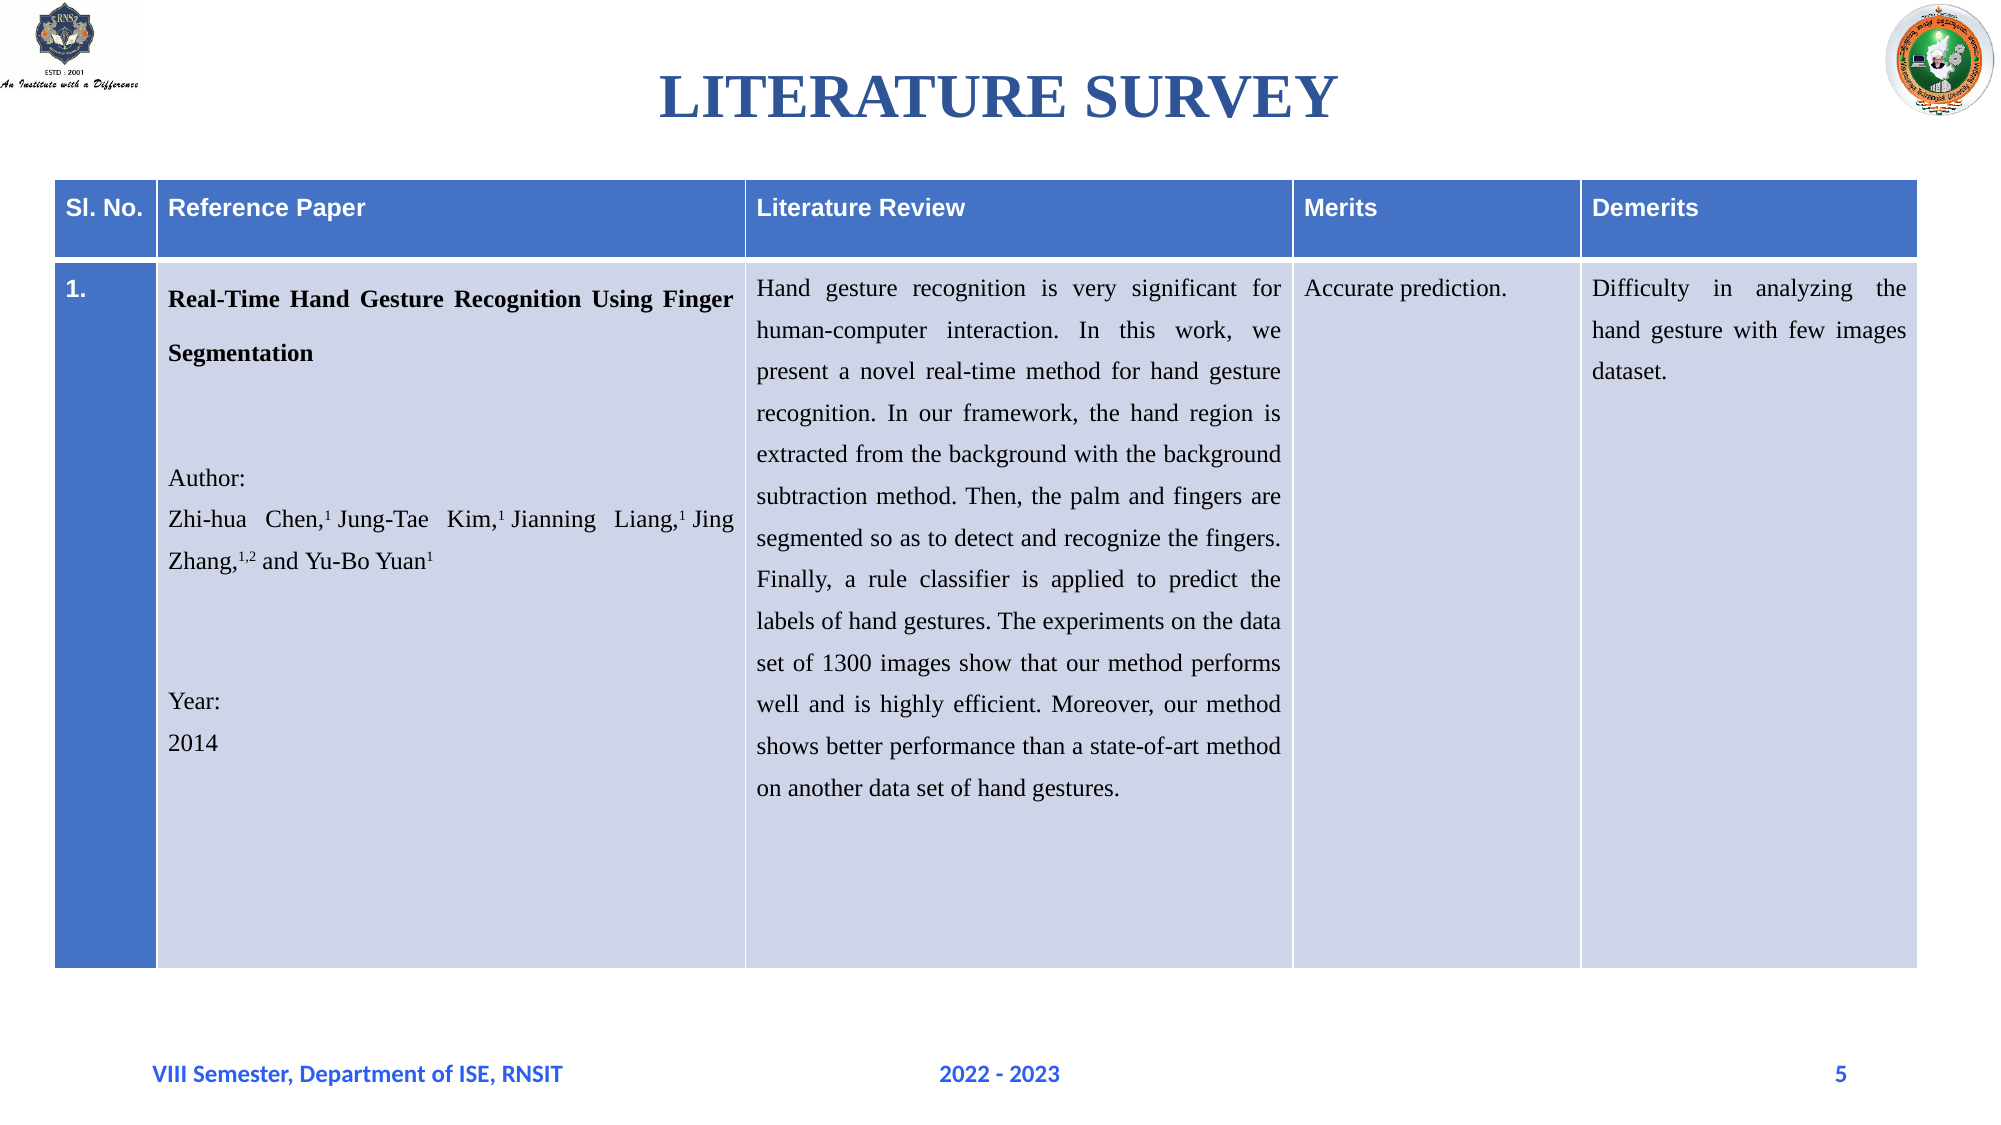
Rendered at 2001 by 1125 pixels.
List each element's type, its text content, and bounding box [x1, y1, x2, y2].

table_cell Hand gesture recognition is very significant for human-computer interaction. In this work, we present a novel real-time method for hand gesture recognition. In our framework, the hand region is extracted from the background with the background subtraction method. Then, the palm and fingers are segmented so as to detect and recognize the fingers. Finally, a rule classifier is applied to predict the labels of hand gestures. The experiments on the data set of 1300 images show that our method performs well and is highly efficient. Moreover, our method shows better performance than a state-of-art method on another data set of hand gestures. [746, 263, 1292, 968]
picture [0, 0, 138, 90]
table_cell 1. [55, 263, 156, 968]
table_cell Difficulty in analyzing the hand gesture with few images dataset. [1582, 263, 1917, 968]
slide_number <number> [1412, 1042, 1863, 1103]
picture [1882, 2, 1997, 117]
table_cell Accurate prediction. [1294, 263, 1580, 968]
table_header Demerits [1582, 180, 1917, 257]
table_cell Real-Time Hand Gesture Recognition Using Finger Segmentation Author: Zhi-hua Chen,1 Jung-Tae Kim,1 Jianning Liang,1 Jing Zhang,1,2 and Yu-Bo Yuan1 Year: 2014 [158, 263, 745, 968]
table_header Reference Paper [158, 180, 745, 257]
table_header Sl. No. [55, 180, 156, 257]
slide_number VIII Semester, Department of ISE, RNSIT [137, 1042, 662, 1103]
table_header Literature Review [746, 180, 1292, 257]
footer 2022 - 2023 [662, 1042, 1338, 1103]
text_box Literature Survey [324, 24, 1675, 138]
table_header Merits [1294, 180, 1580, 257]
